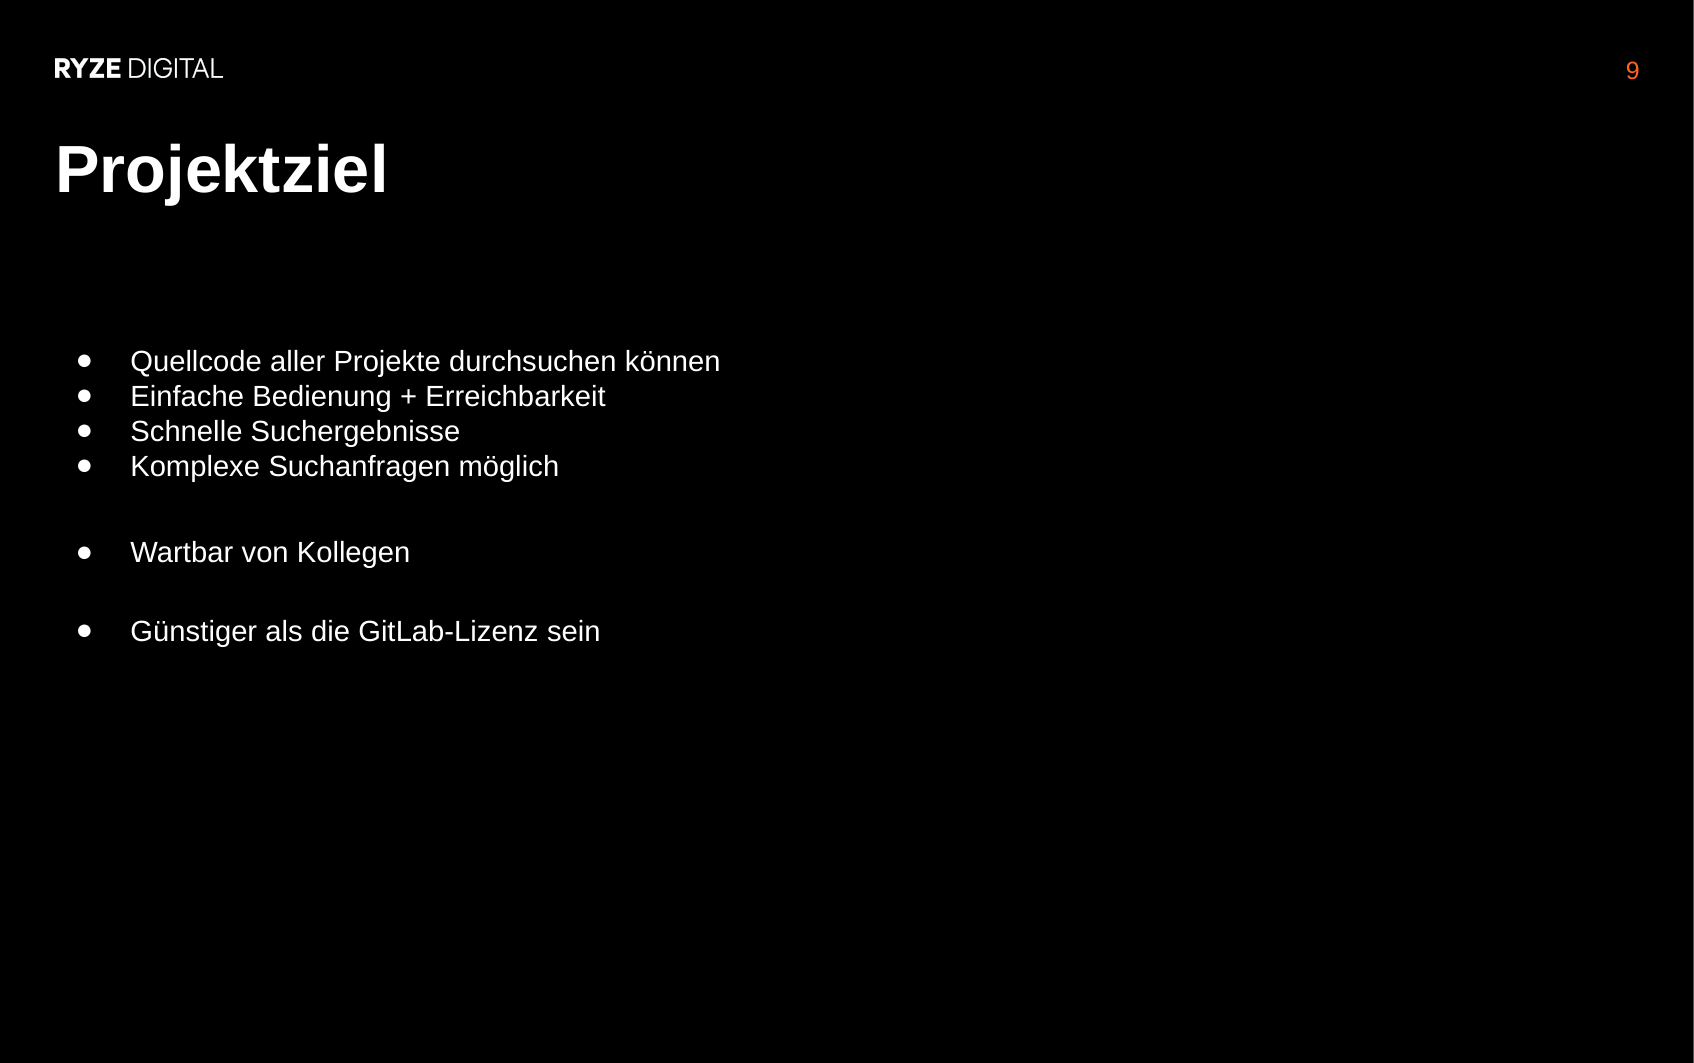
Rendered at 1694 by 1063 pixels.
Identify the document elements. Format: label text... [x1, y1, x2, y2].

slide_number <number> [1538, 53, 1640, 85]
text_box Günstiger als die GitLab-Lizenz sein [40, 596, 780, 662]
list Quellcode aller Projekte durchsuchen können Einfache Bedienung + Erreichbarkeit Schnelle Suchergebnisse Komplexe Suchanfragen möglich Wartbar von Kollegen [55, 342, 795, 622]
list Projektziel [55, 126, 726, 260]
picture [55, 58, 223, 78]
